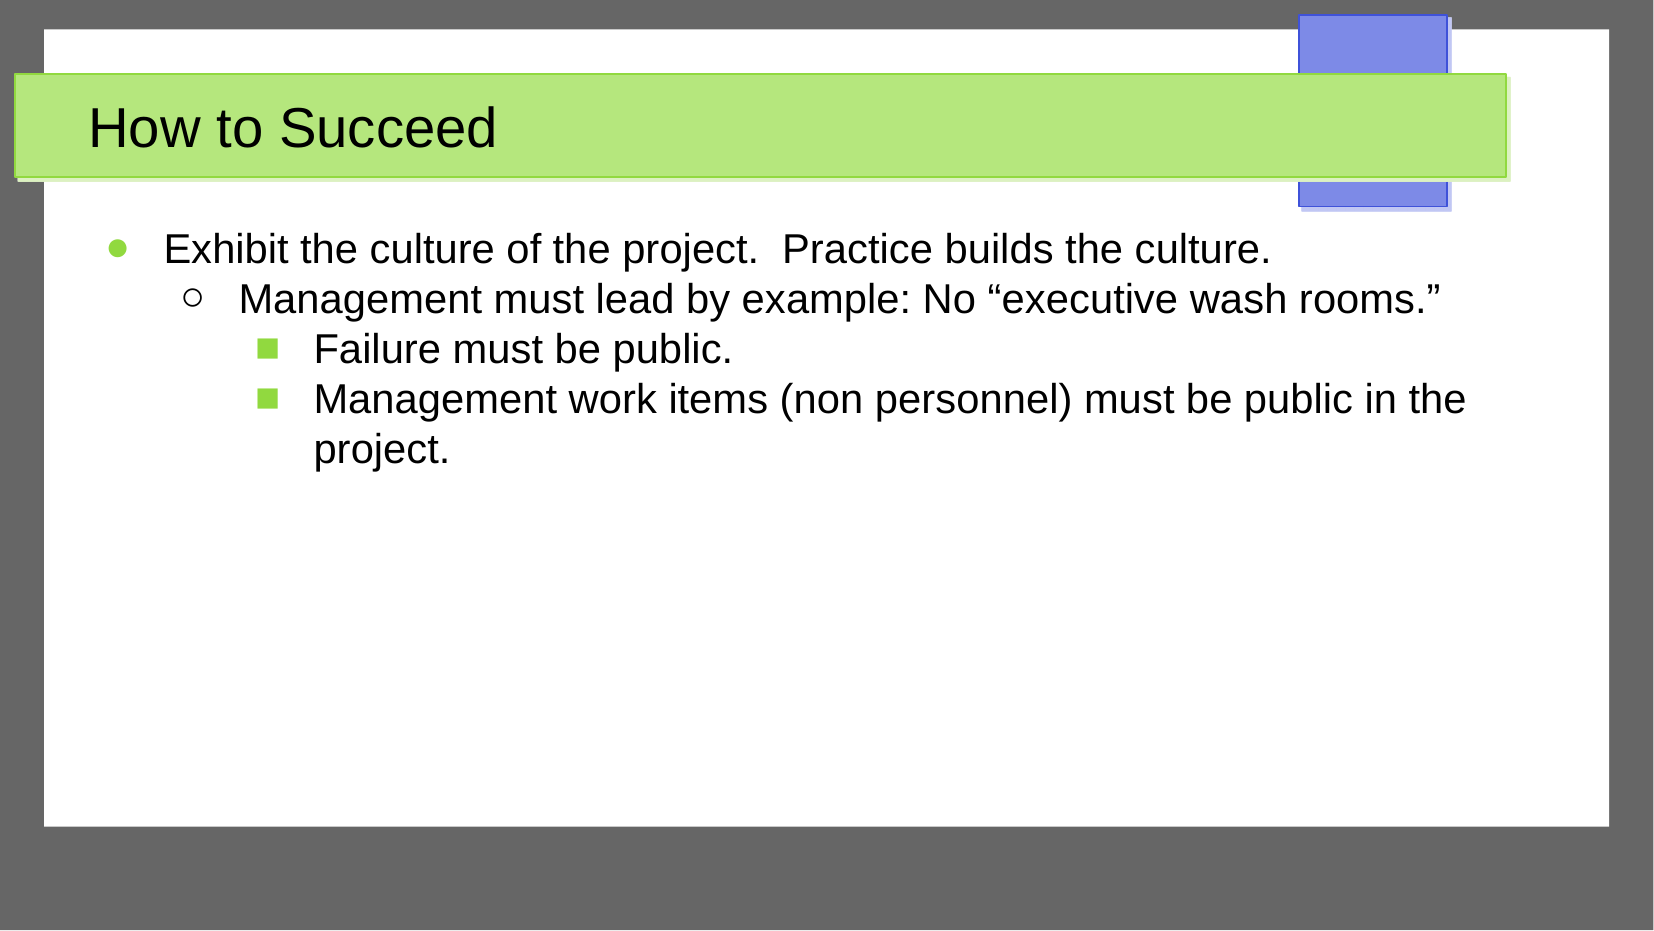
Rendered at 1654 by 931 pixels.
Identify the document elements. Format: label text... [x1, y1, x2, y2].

text_box How to Succeed [88, 73, 1506, 178]
text_box Exhibit the culture of the project. Practice builds the culture. Management must lead by example: No “executive wash rooms.” Failure must be public. Management work items (non personnel) must be public in the project. [88, 221, 1565, 812]
